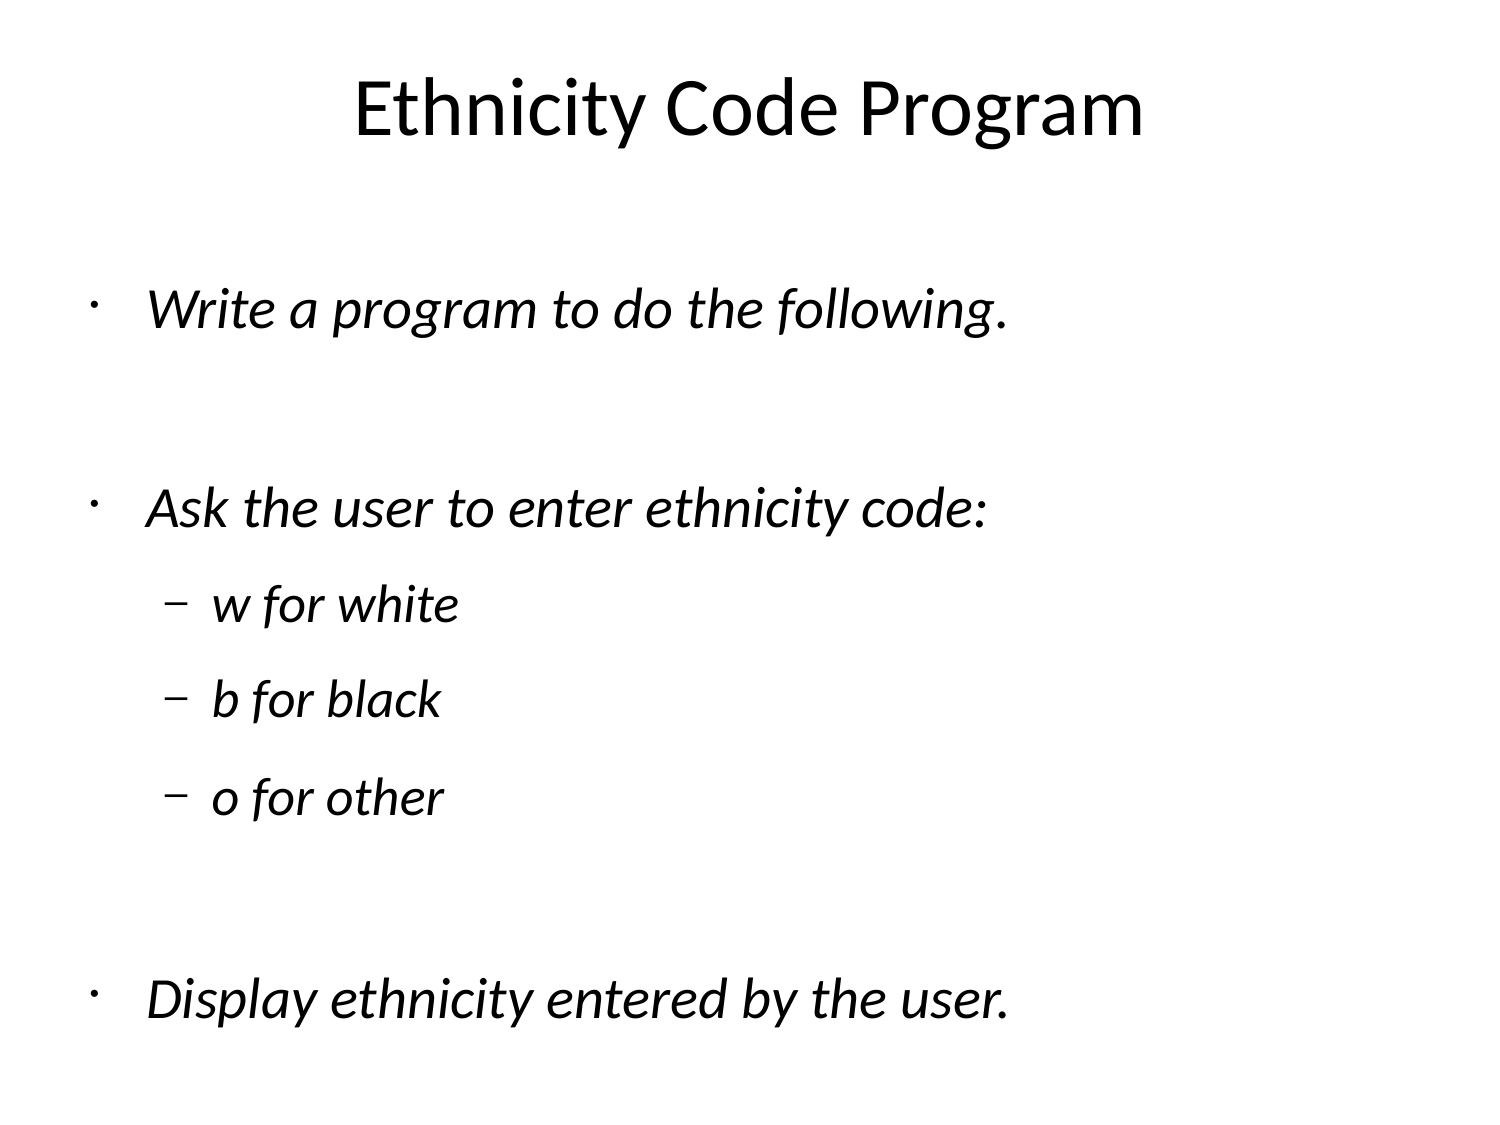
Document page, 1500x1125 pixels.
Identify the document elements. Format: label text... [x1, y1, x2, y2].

list Write a program to do the following. Ask the user to enter ethnicity code: w for white b for black o for other Display ethnicity entered by the user. [75, 262, 1450, 1005]
title Ethnicity Code Program [75, 45, 1425, 233]
